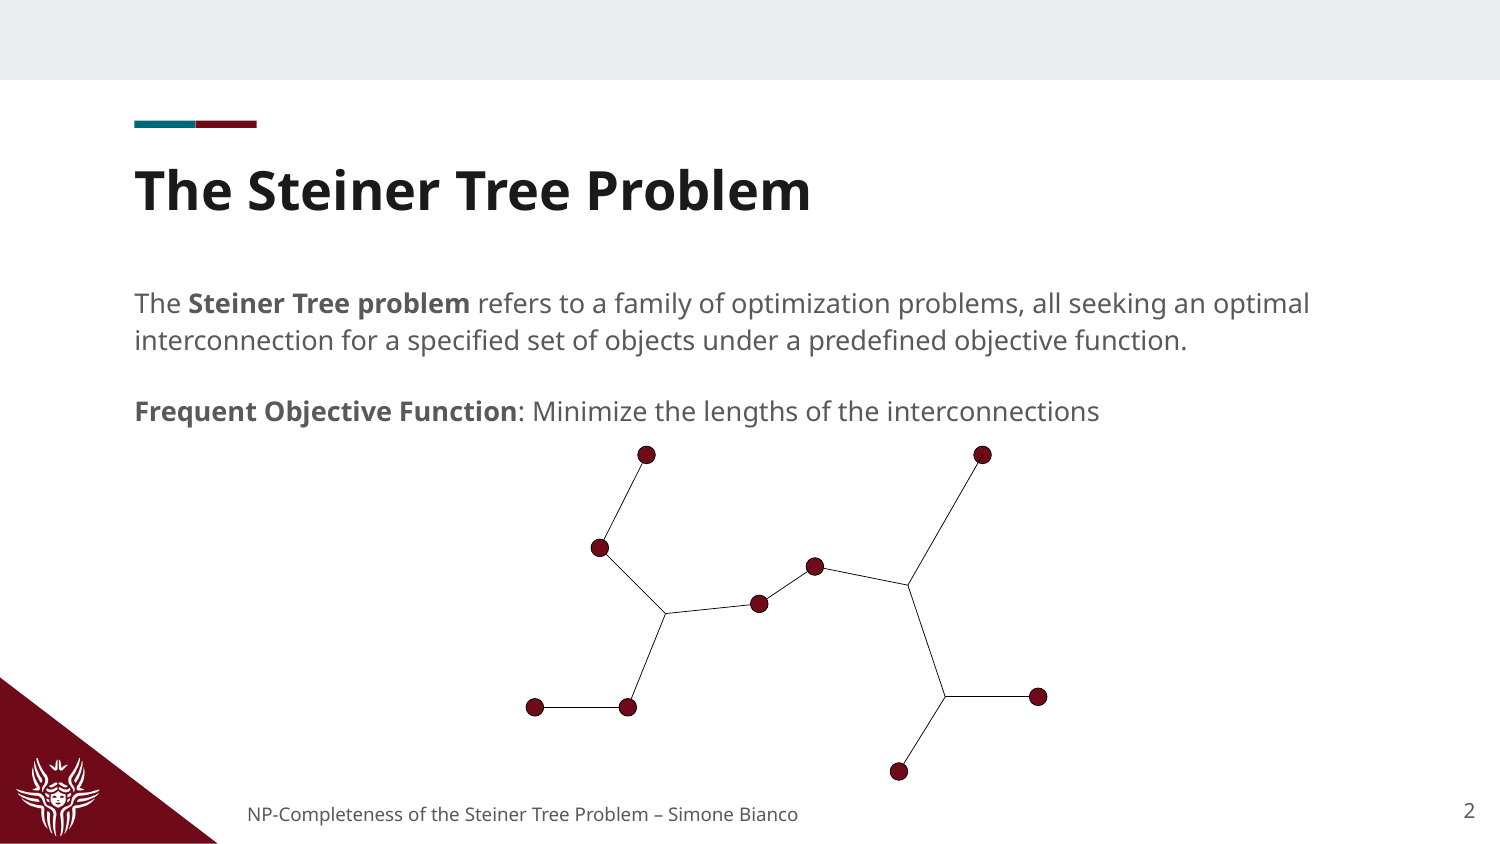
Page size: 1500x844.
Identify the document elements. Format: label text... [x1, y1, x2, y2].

picture [16, 758, 100, 839]
title The Steiner Tree Problem [119, 141, 1381, 230]
slide_number <number> [1400, 779, 1491, 844]
list The Steiner Tree problem refers to a family of optimization problems, all seeking an optimal interconnection for a specified set of objects under a predefined objective function. Frequent Objective Function: Minimize the lengths of the interconnections [119, 266, 1418, 637]
picture [525, 445, 1048, 781]
subtitle NP-Completeness of the Steiner Tree Problem – Simone Bianco [232, 783, 1193, 839]
